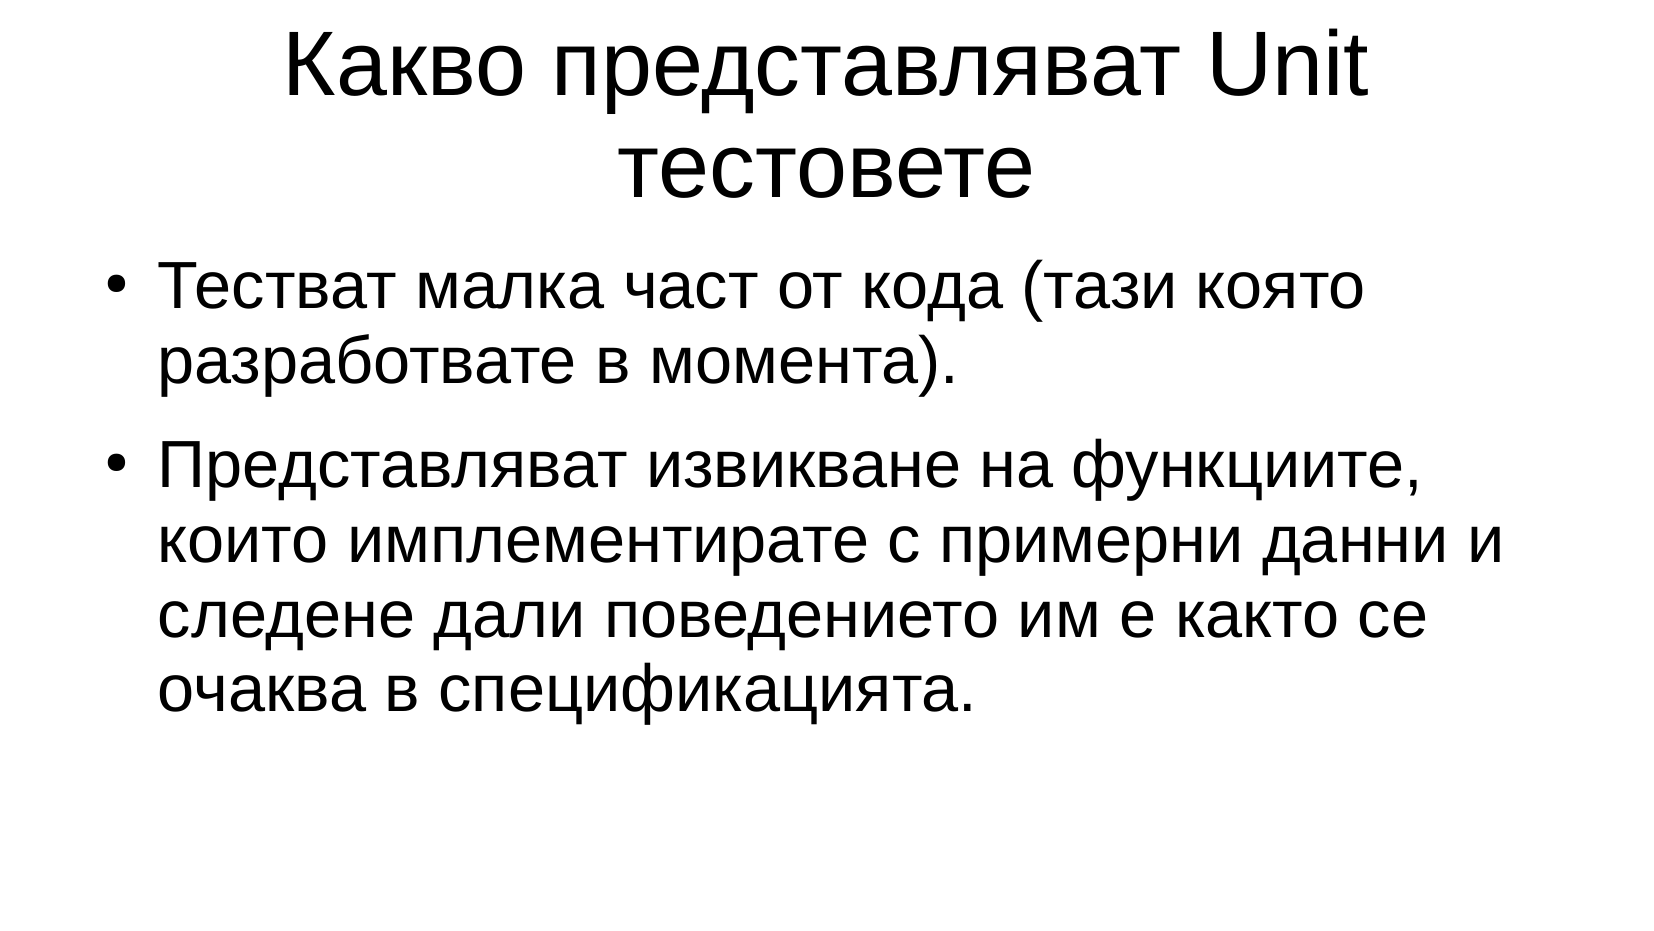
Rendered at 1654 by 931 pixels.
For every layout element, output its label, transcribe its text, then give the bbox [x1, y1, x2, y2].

title Какво представляват Unit тестовете [82, 12, 1571, 218]
list Тестват малка част от кода (тази която разработвате в момента). Представляват извикване на функциите, които имплементирате с примерни данни и следене дали поведението им е както се очаква в спецификацията. [86, 248, 1576, 788]
